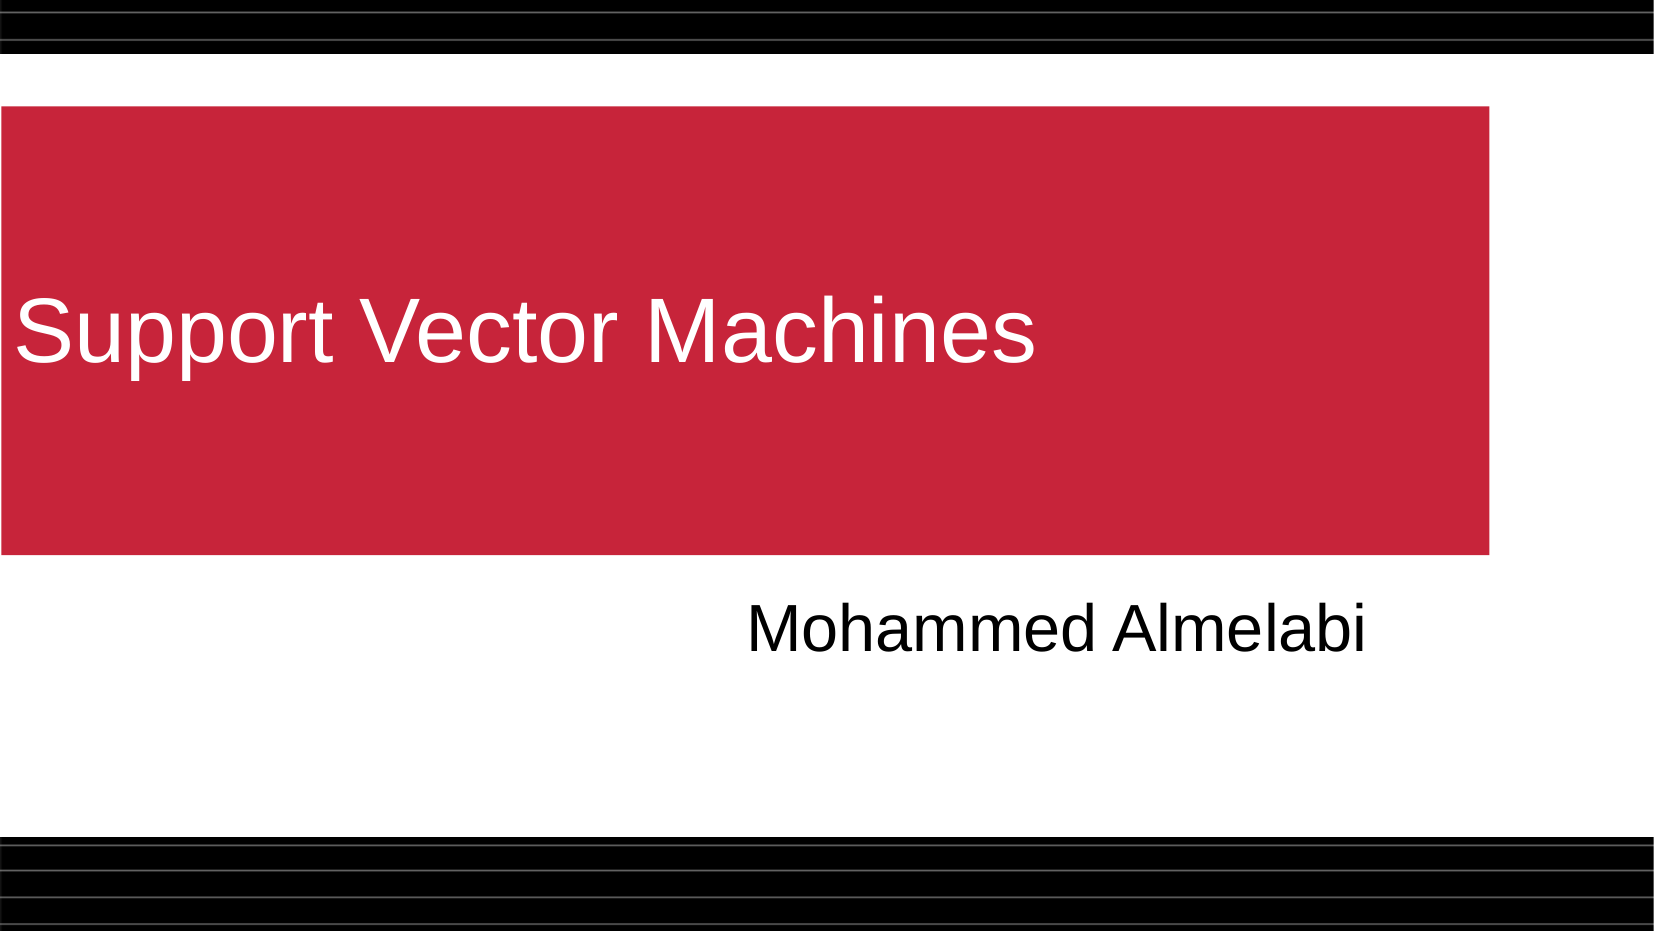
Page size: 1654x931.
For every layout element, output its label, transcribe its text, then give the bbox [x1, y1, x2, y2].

subtitle Mohammed Almelabi [625, 590, 1489, 804]
title Support Vector Machines [1, 106, 1490, 556]
picture [0, 837, 1654, 931]
picture [0, 0, 1654, 54]
